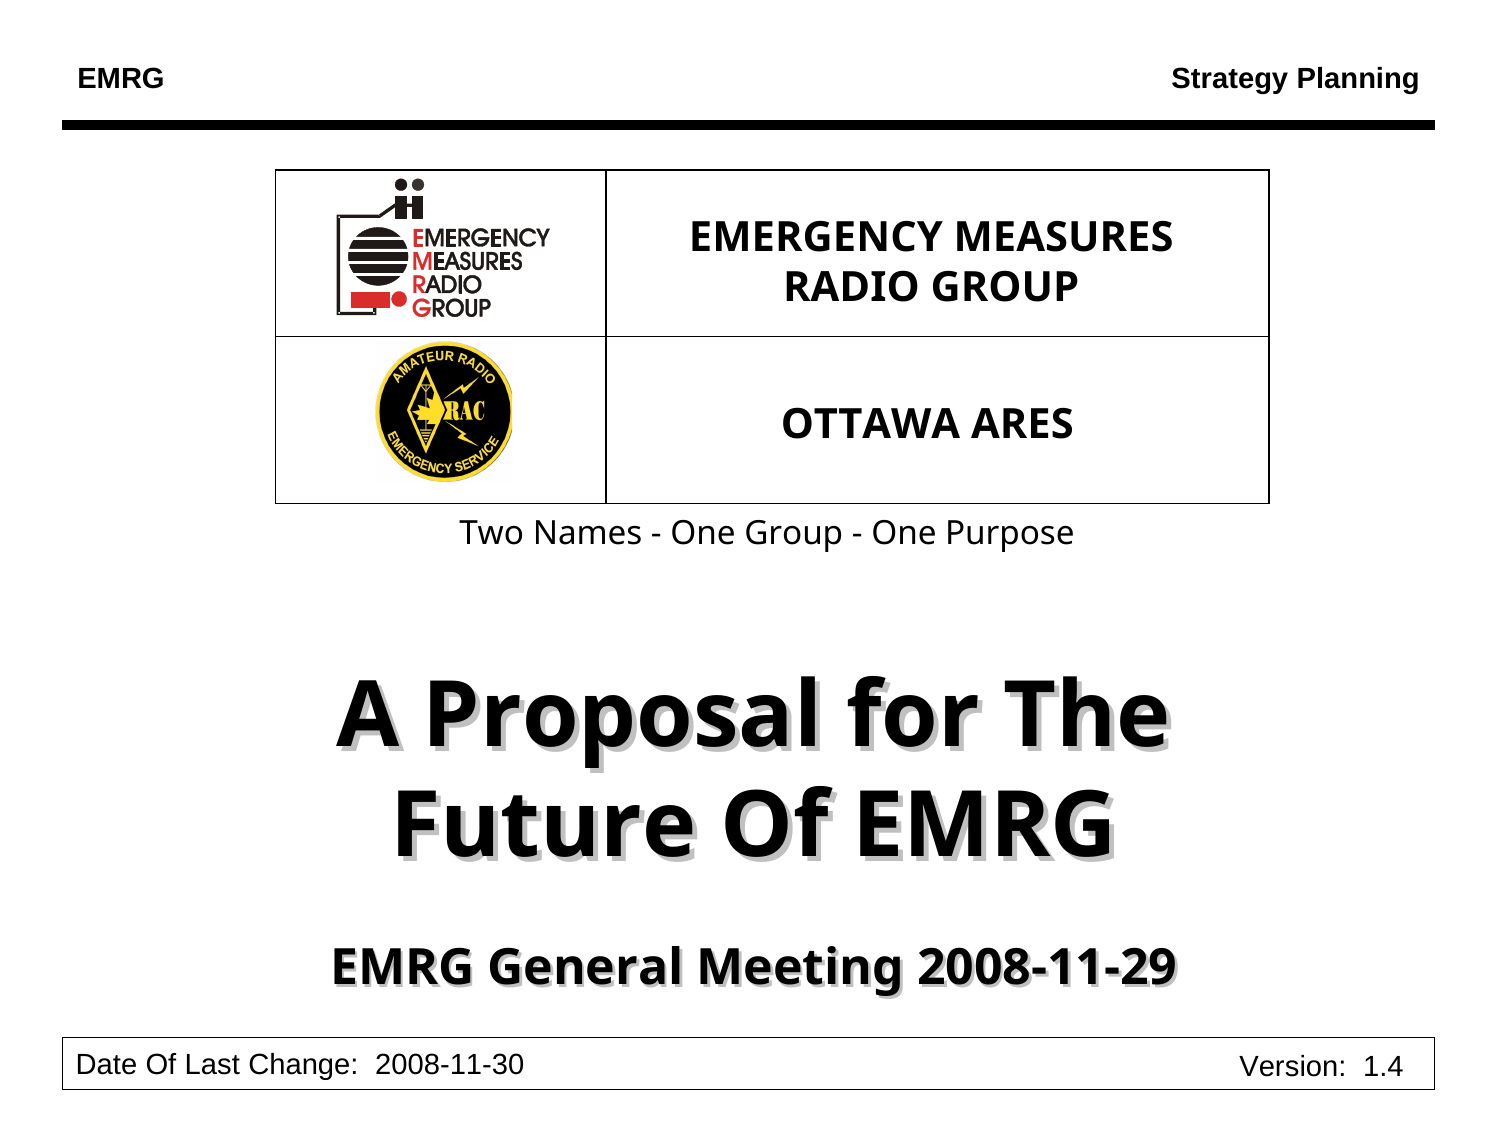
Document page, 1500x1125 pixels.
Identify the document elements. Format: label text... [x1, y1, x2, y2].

text_box Strategy Planning [912, 51, 1435, 103]
text_box Version: 1.4 [1224, 1039, 1420, 1090]
text_box EMRG [62, 51, 313, 103]
text_box EMERGENCY MEASURES RADIO GROUP [637, 201, 1226, 318]
text_box A Proposal for The Future Of EMRG EMRG General Meeting 2008-11-29 [239, 646, 1269, 1003]
text_box Date Of Last Change: 2008-11-30 [60, 1037, 541, 1089]
picture [336, 178, 550, 317]
text_box Two Names - One Group - One Purpose [444, 503, 1091, 559]
text_box OTTAWA ARES [766, 388, 1089, 455]
chart [375, 341, 513, 482]
